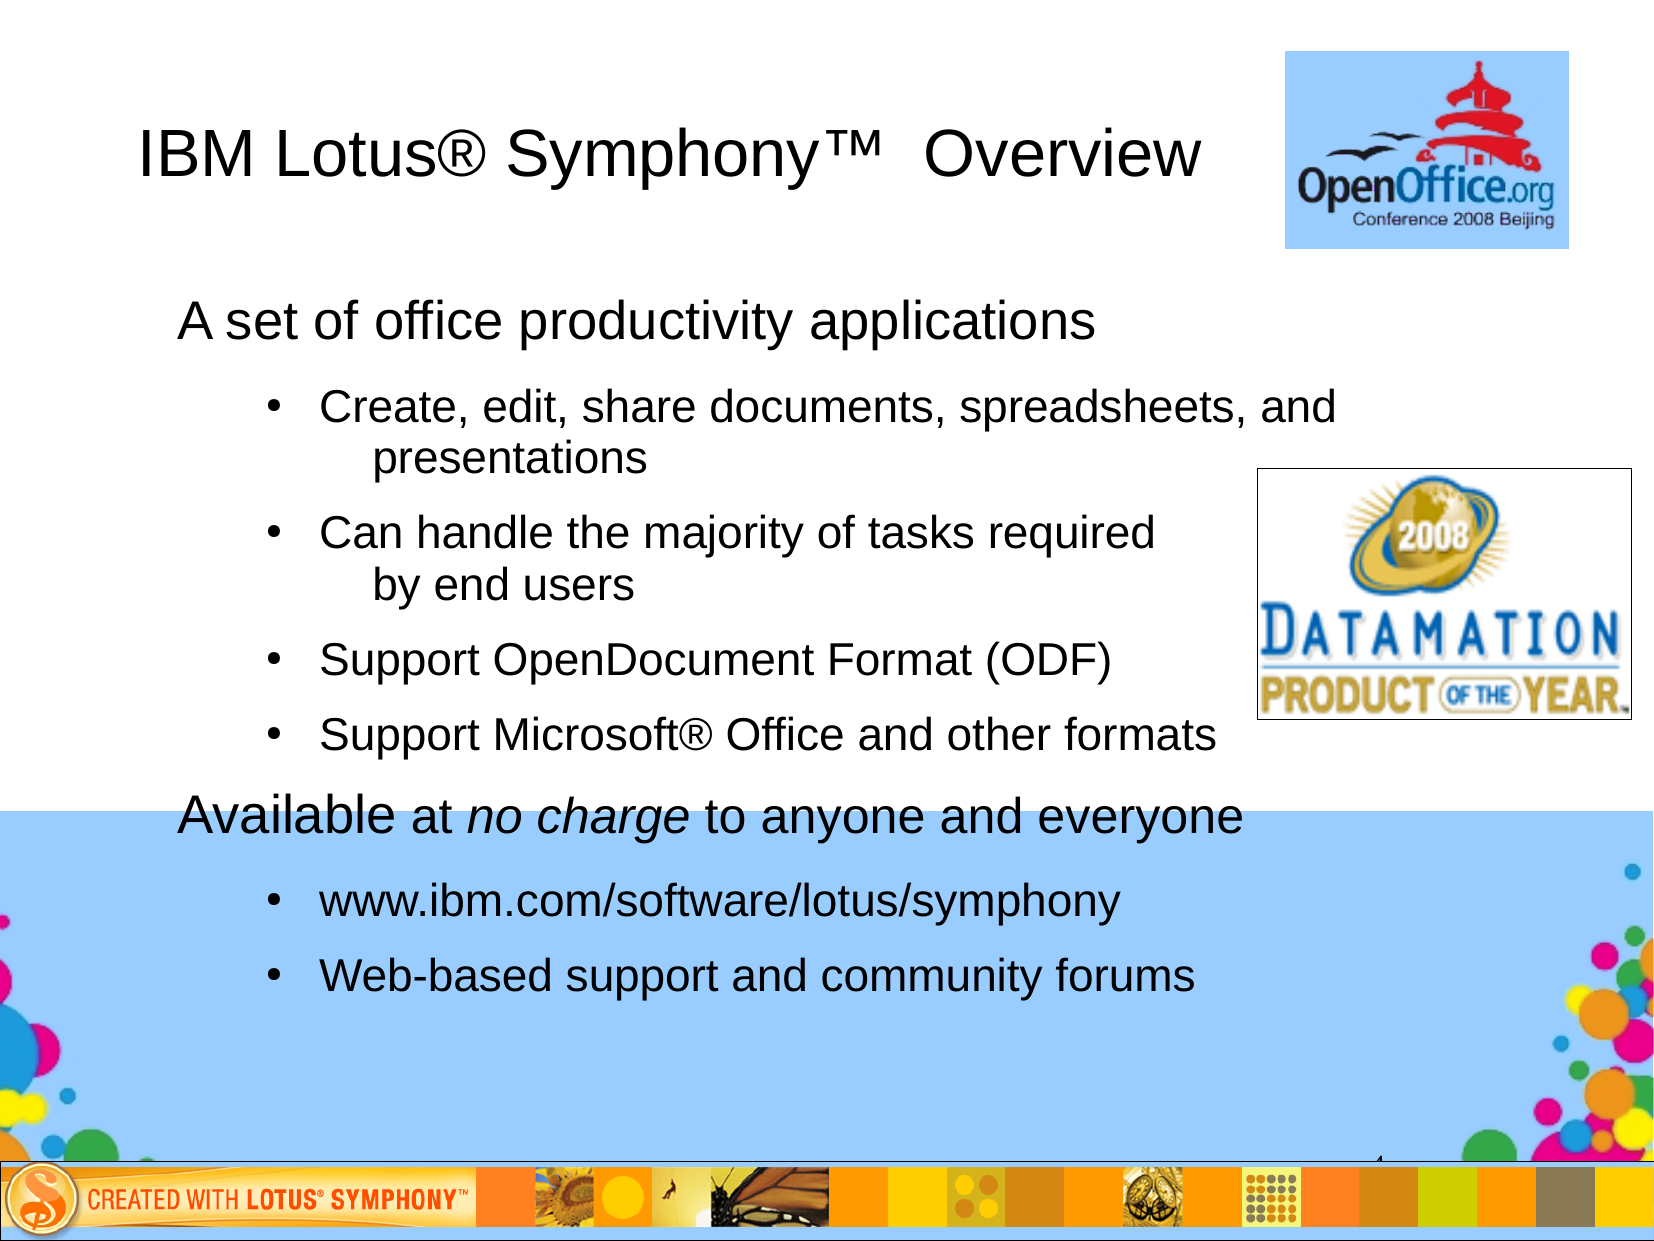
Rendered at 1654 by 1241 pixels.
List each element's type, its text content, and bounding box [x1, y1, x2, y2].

title IBM Lotus® Symphony™ Overview [82, 49, 1258, 257]
picture [1, 1162, 1654, 1240]
picture [1577, 468, 1632, 720]
list A set of office productivity applications Create, edit, share documents, spreadsheets, and presentations Can handle the majority of tasks required by end users Support OpenDocument Format (ODF) Support Microsoft® Office and other formats Available at no charge to anyone and everyone www.ibm.com/software/lotus/symphony Web-based support and community forums [88, 290, 1577, 1109]
picture [1285, 51, 1569, 250]
picture [0, 810, 1654, 1161]
